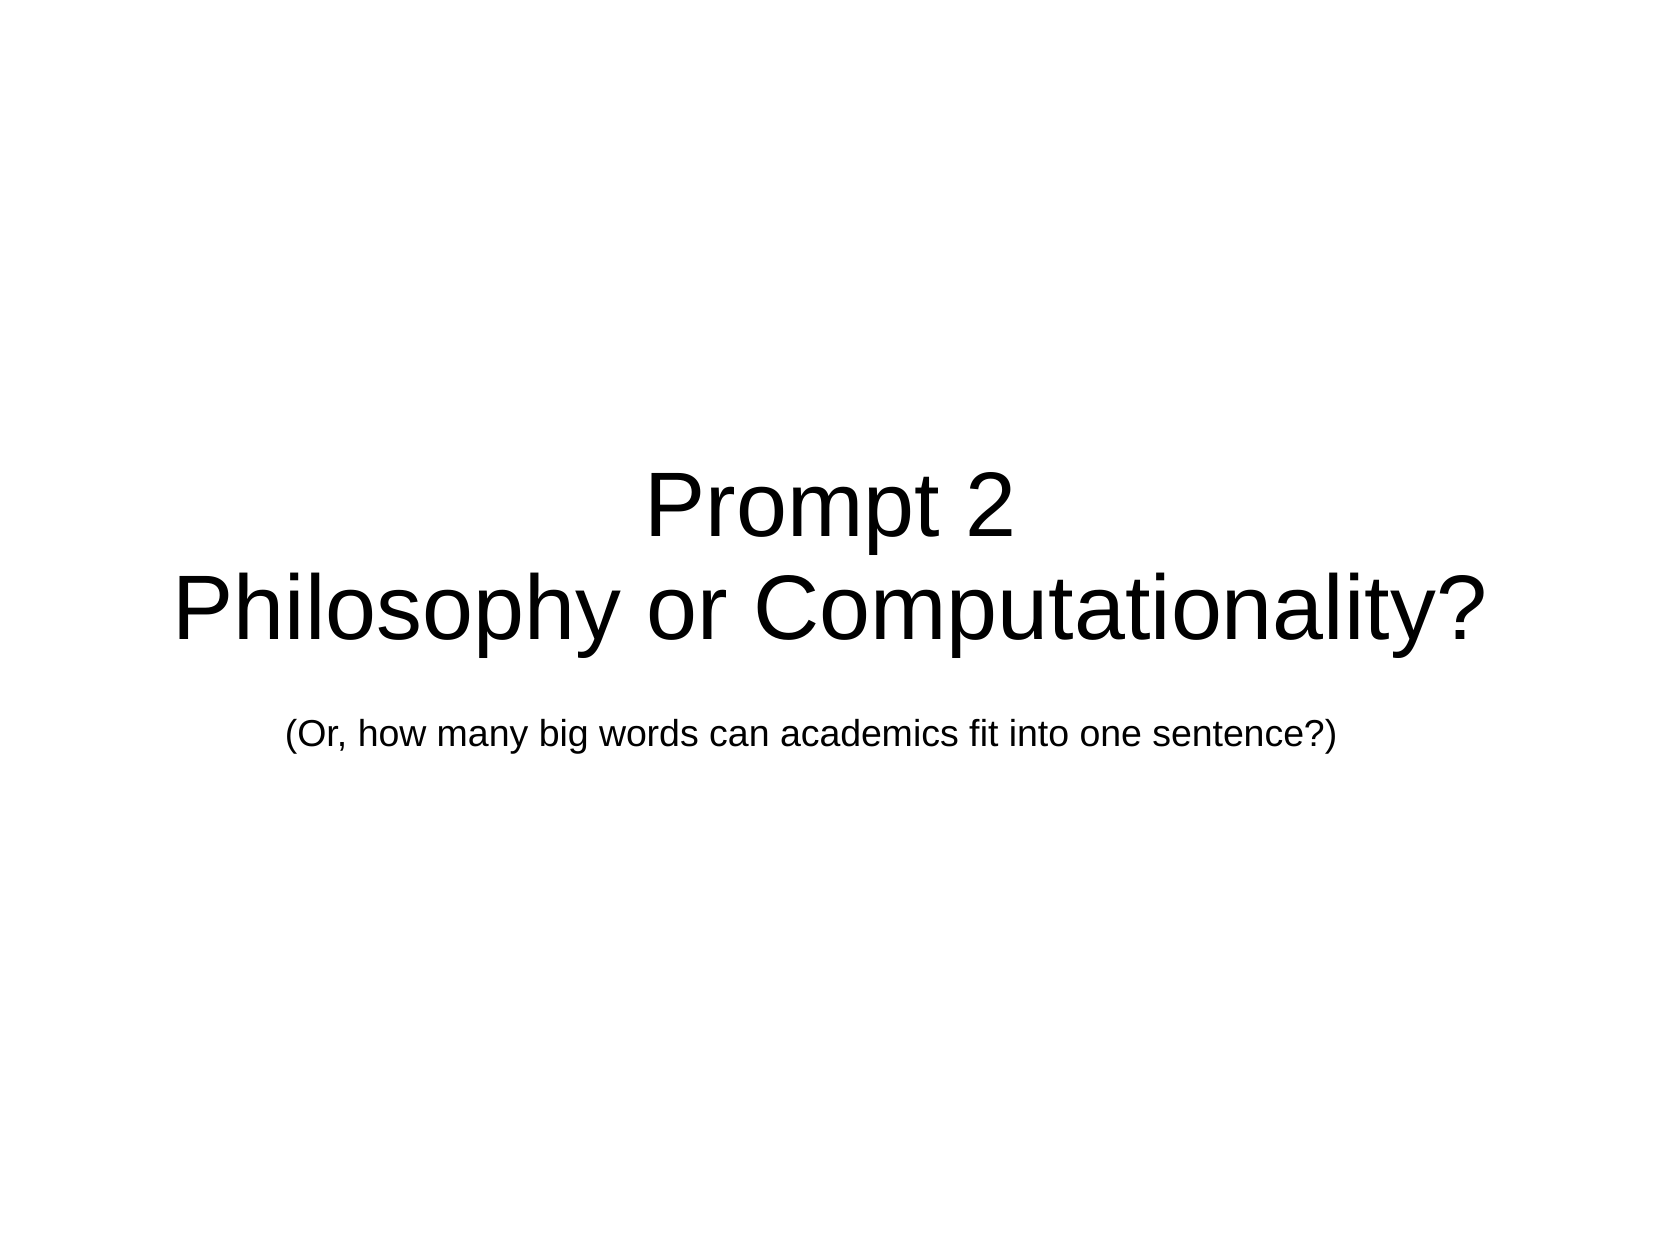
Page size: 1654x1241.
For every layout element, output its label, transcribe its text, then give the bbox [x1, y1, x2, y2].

title Prompt 2 Philosophy or Computationality? [86, 452, 1576, 661]
text_box (Or, how many big words can academics fit into one sentence?) [270, 705, 1471, 762]
